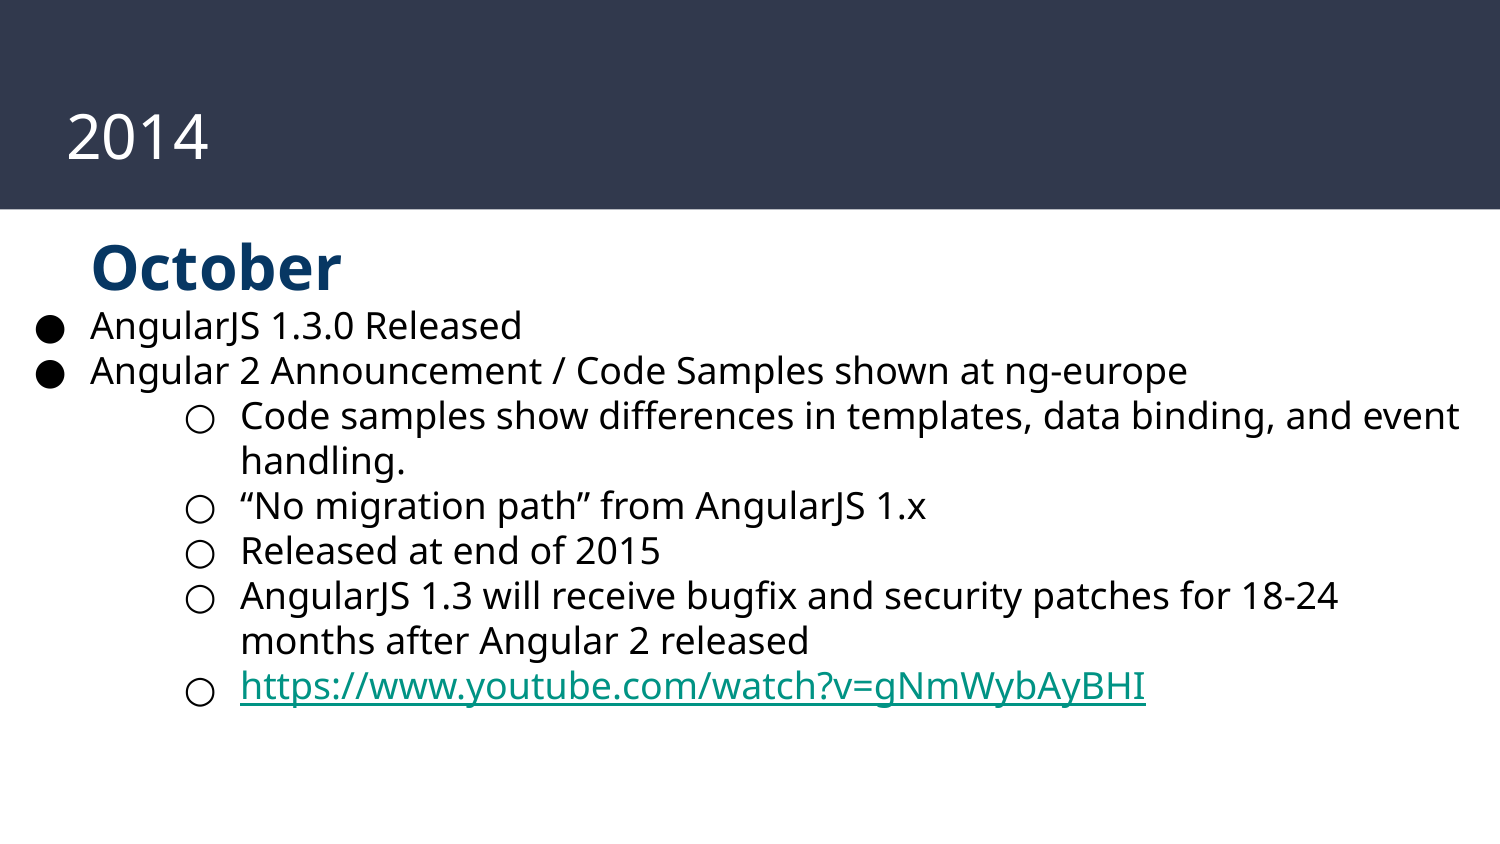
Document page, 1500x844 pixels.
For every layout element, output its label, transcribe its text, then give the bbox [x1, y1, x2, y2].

text_box October AngularJS 1.3.0 Released Angular 2 Announcement / Code Samples shown at ng-europe Code samples show differences in templates, data binding, and event handling. “No migration path” from AngularJS 1.x Released at end of 2015 AngularJS 1.3 will receive bugfix and security patches for 18-24 months after Angular 2 released https://www.youtube.com/watch?v=gNmWybAyBHI [0, 212, 1500, 830]
title 2014 [51, 82, 1449, 185]
